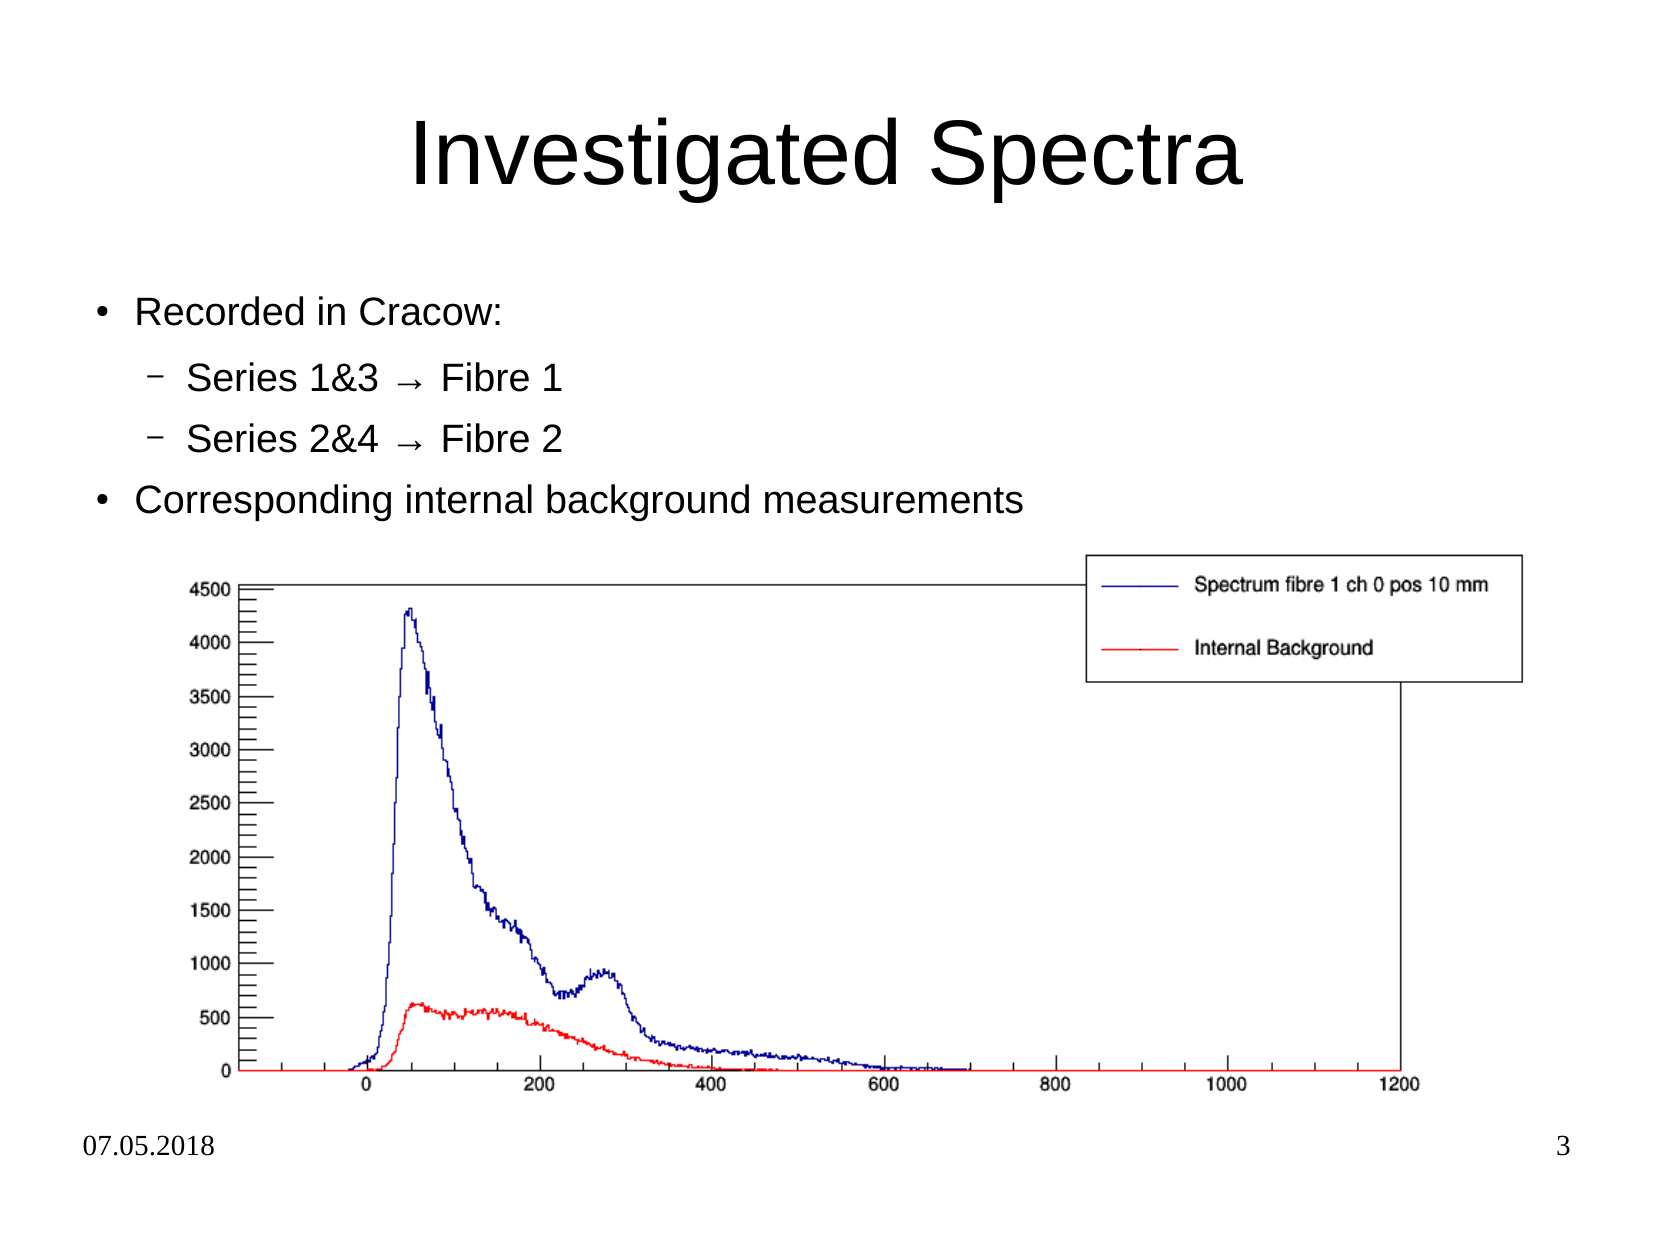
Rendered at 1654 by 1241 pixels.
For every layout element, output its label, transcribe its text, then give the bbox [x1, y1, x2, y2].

list Recorded in Cracow: Series 1&3 → Fibre 1 Series 2&4 → Fibre 2 Corresponding internal background measurements [82, 290, 1441, 526]
picture [94, 524, 1546, 1133]
title Investigated Spectra [82, 49, 1571, 257]
